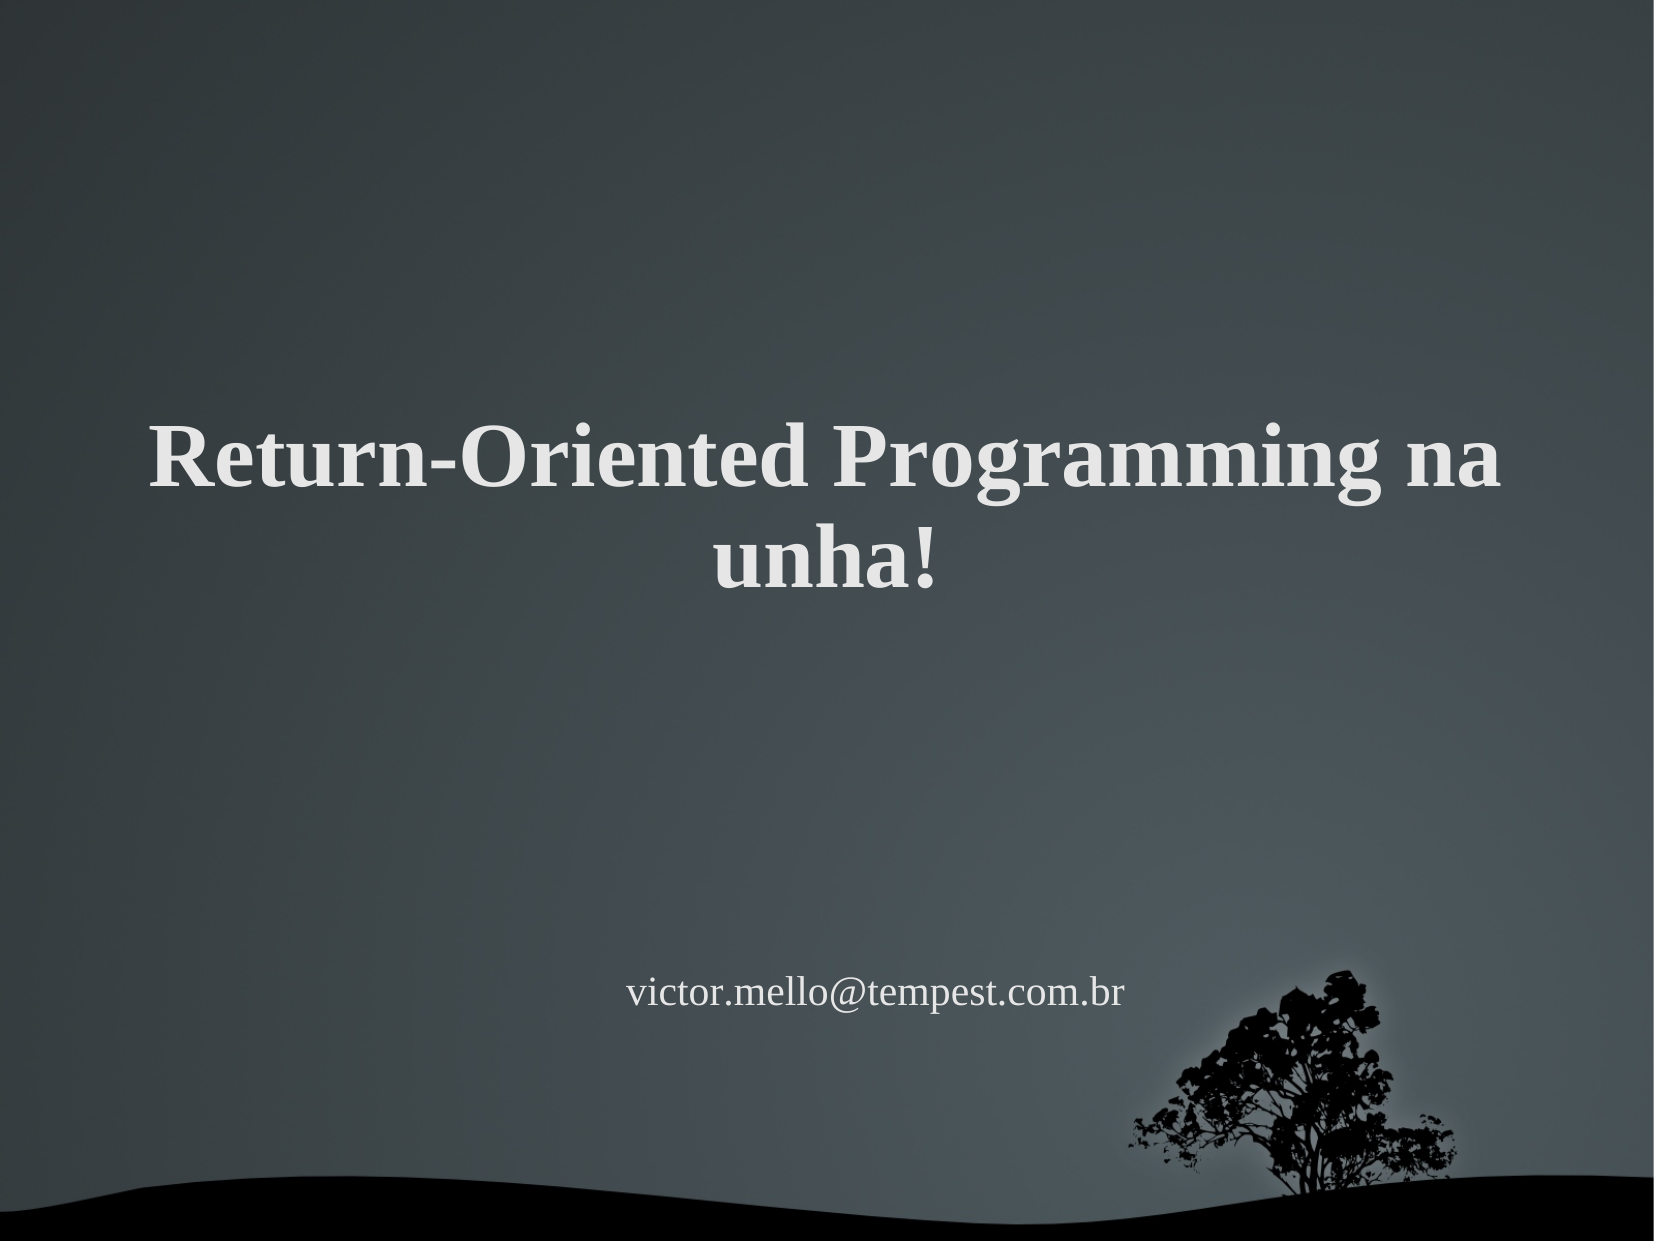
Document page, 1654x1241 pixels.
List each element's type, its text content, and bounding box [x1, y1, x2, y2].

list victor.mello@tempest.com.br [94, 968, 1583, 1020]
picture [0, 0, 1654, 1241]
title Return-Oriented Programming na unha! [82, 386, 1571, 626]
